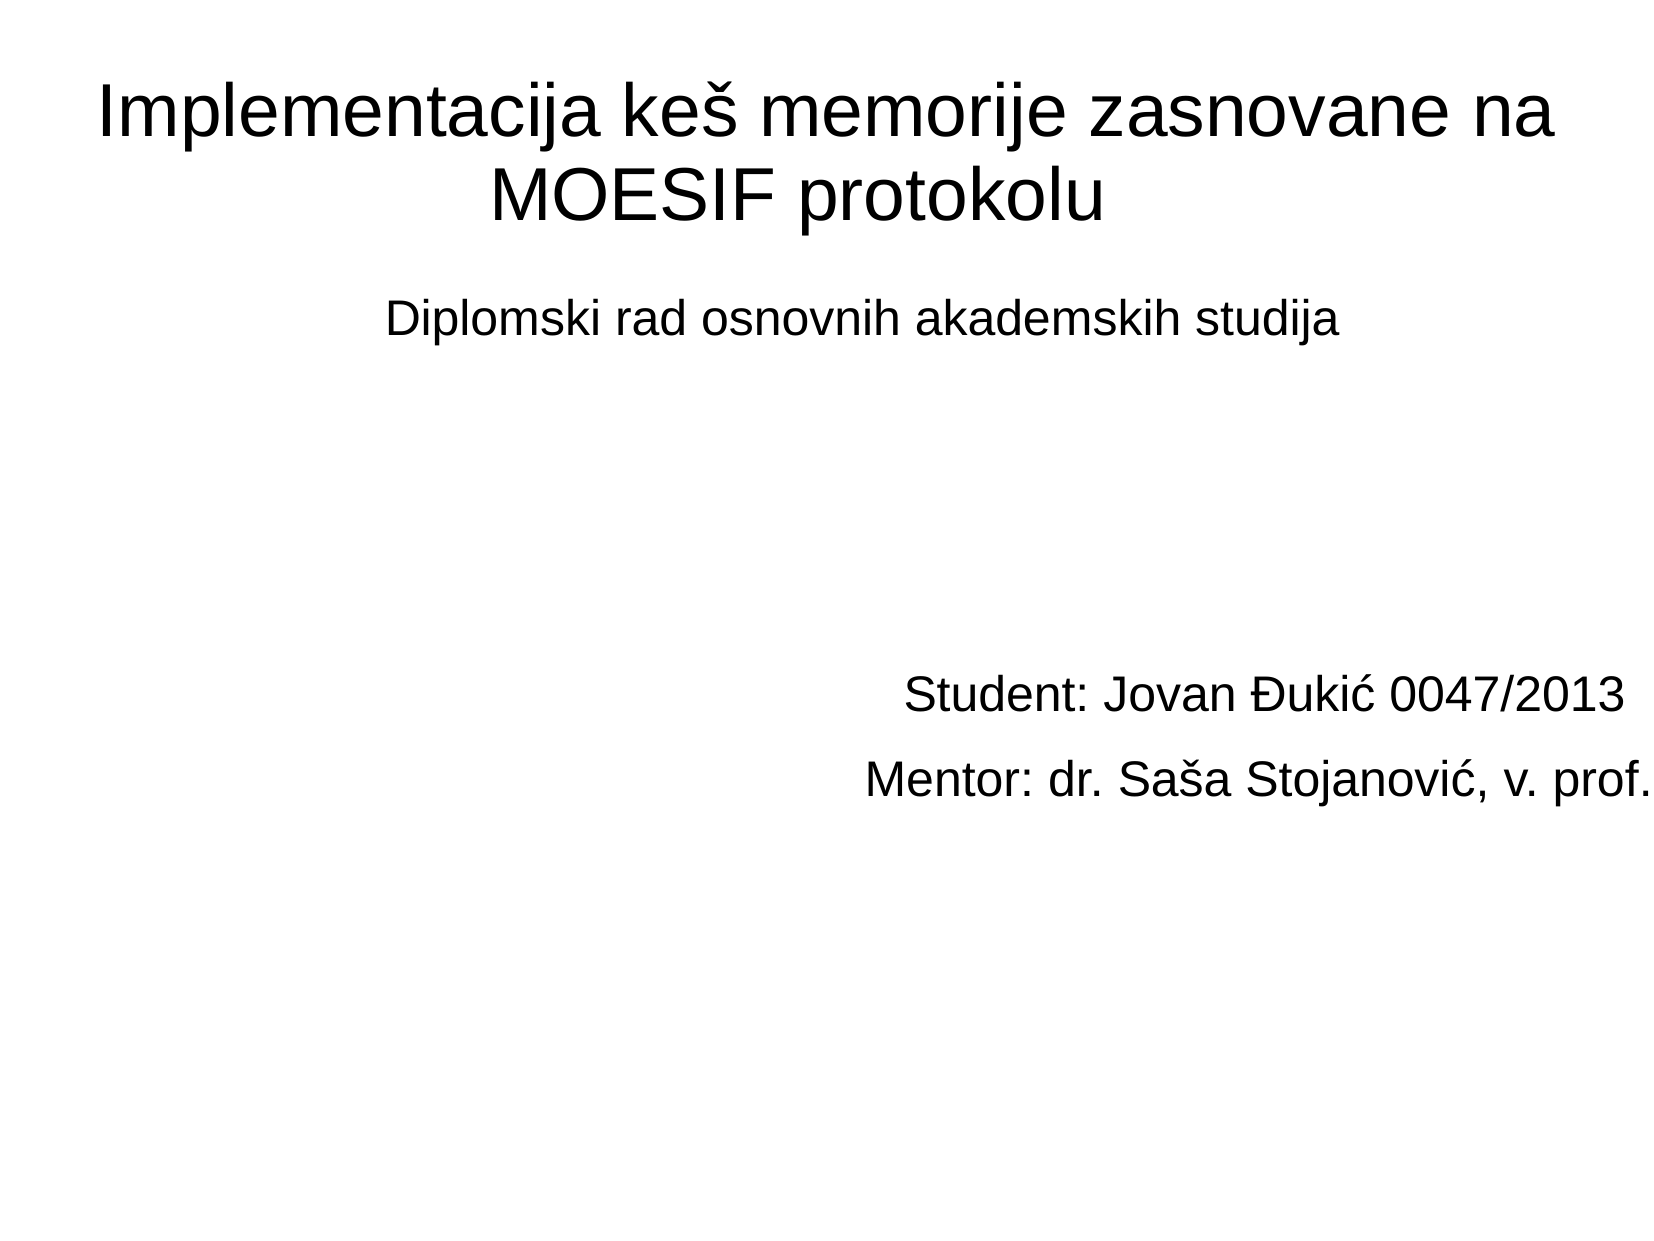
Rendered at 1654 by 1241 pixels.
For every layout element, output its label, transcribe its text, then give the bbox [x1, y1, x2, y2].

list Diplomski rad osnovnih akademskih studija [82, 290, 1571, 634]
title Implementacija keš memorije zasnovane na MOESIF protokolu [82, 49, 1571, 257]
list Student: Jovan Đukić 0047/2013 Mentor: dr. Saša Stojanović, v. prof. [165, 665, 1654, 1009]
